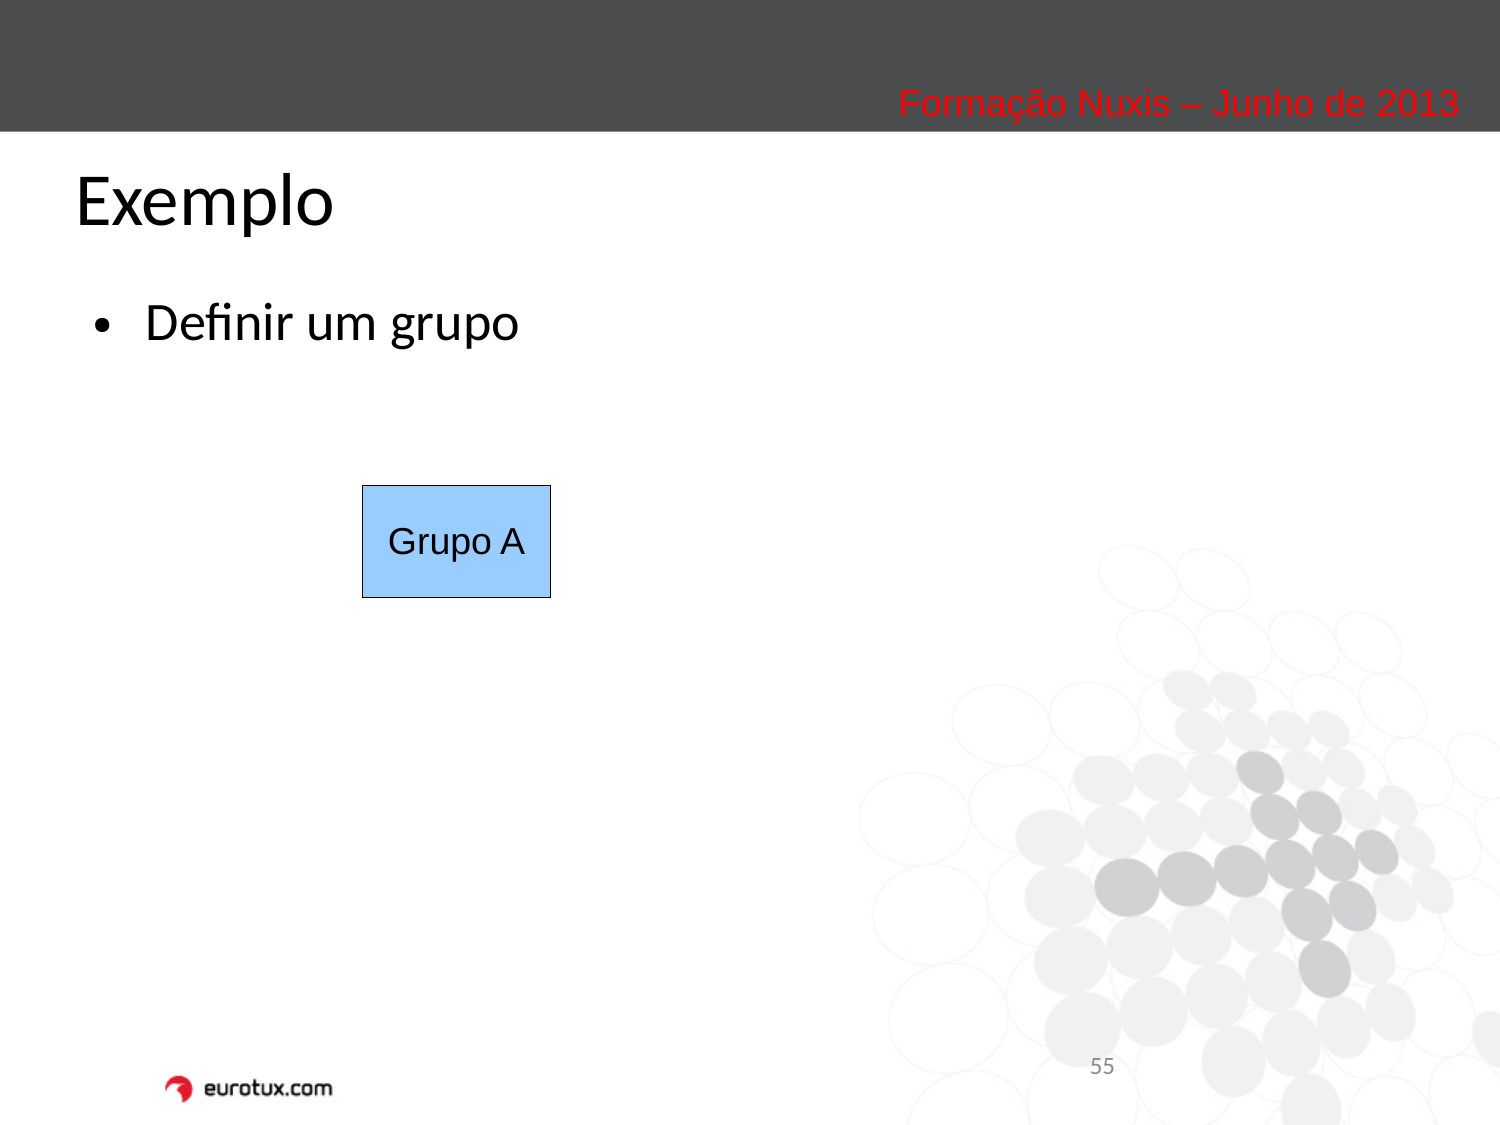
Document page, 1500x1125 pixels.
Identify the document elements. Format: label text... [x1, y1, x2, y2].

list Definir um grupo [75, 299, 1425, 953]
picture [0, 0, 1500, 1125]
title Exemplo [75, 112, 1425, 299]
text_box Grupo A [362, 485, 551, 598]
